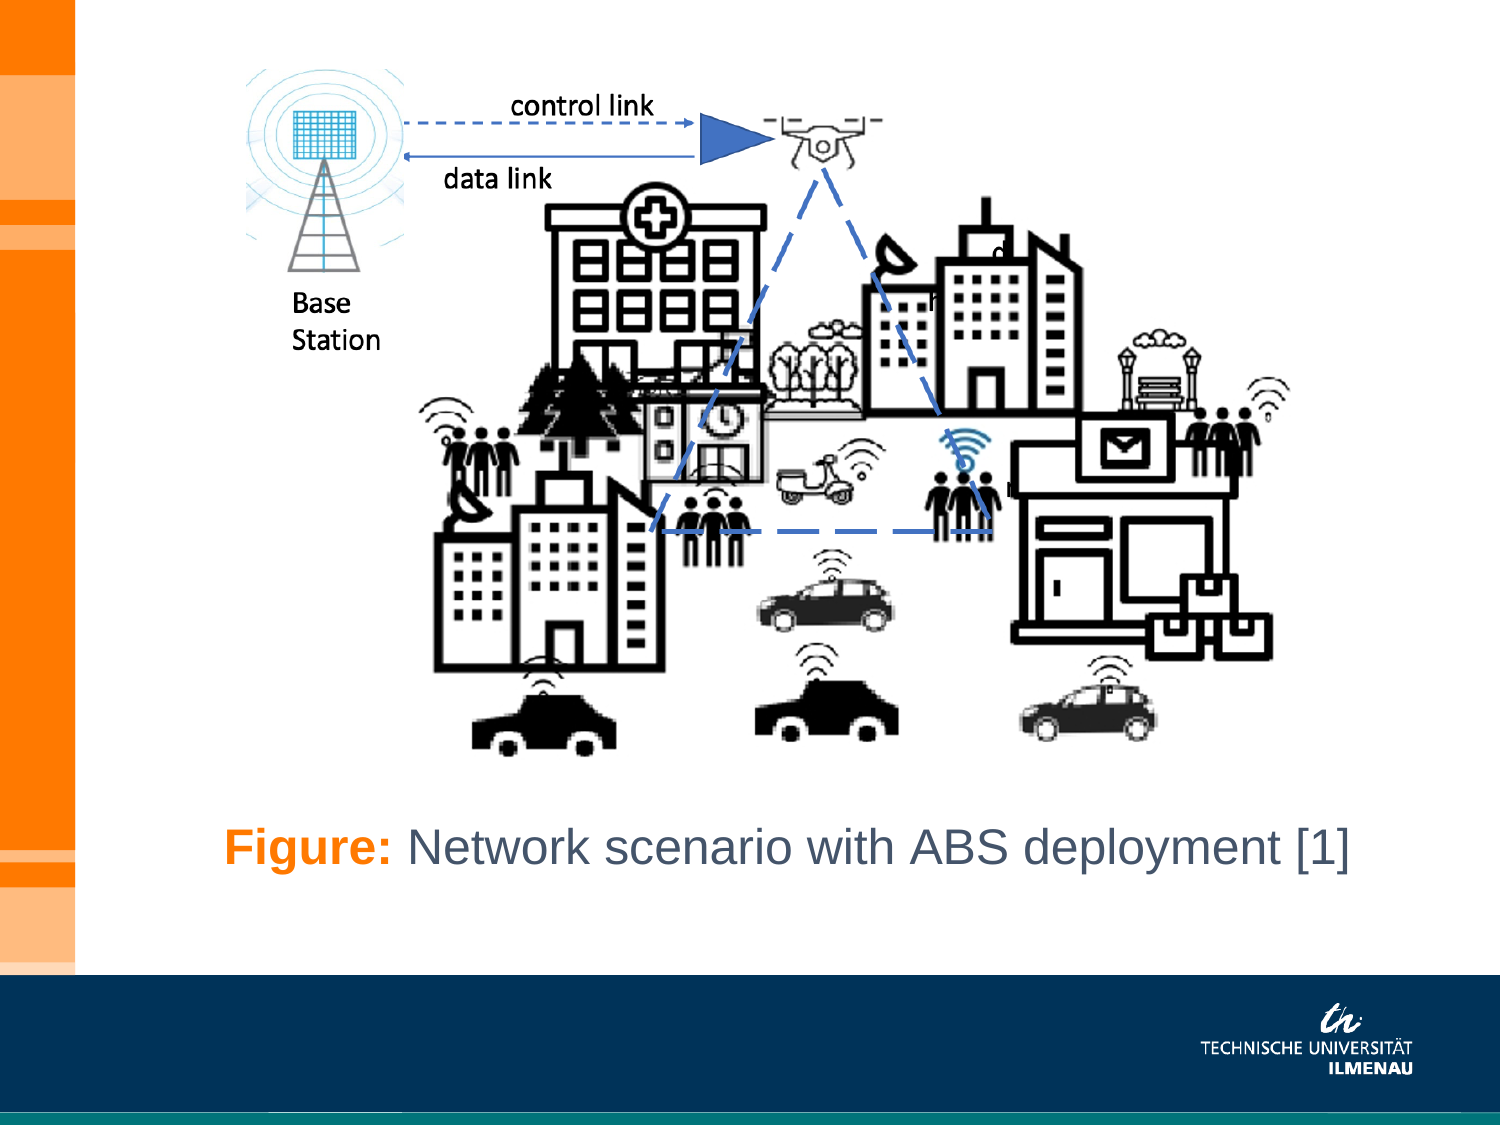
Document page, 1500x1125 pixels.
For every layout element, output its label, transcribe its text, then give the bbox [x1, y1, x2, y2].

title Figure: Network scenario with ABS deployment [1] [75, 727, 1500, 963]
picture [162, 32, 1338, 799]
